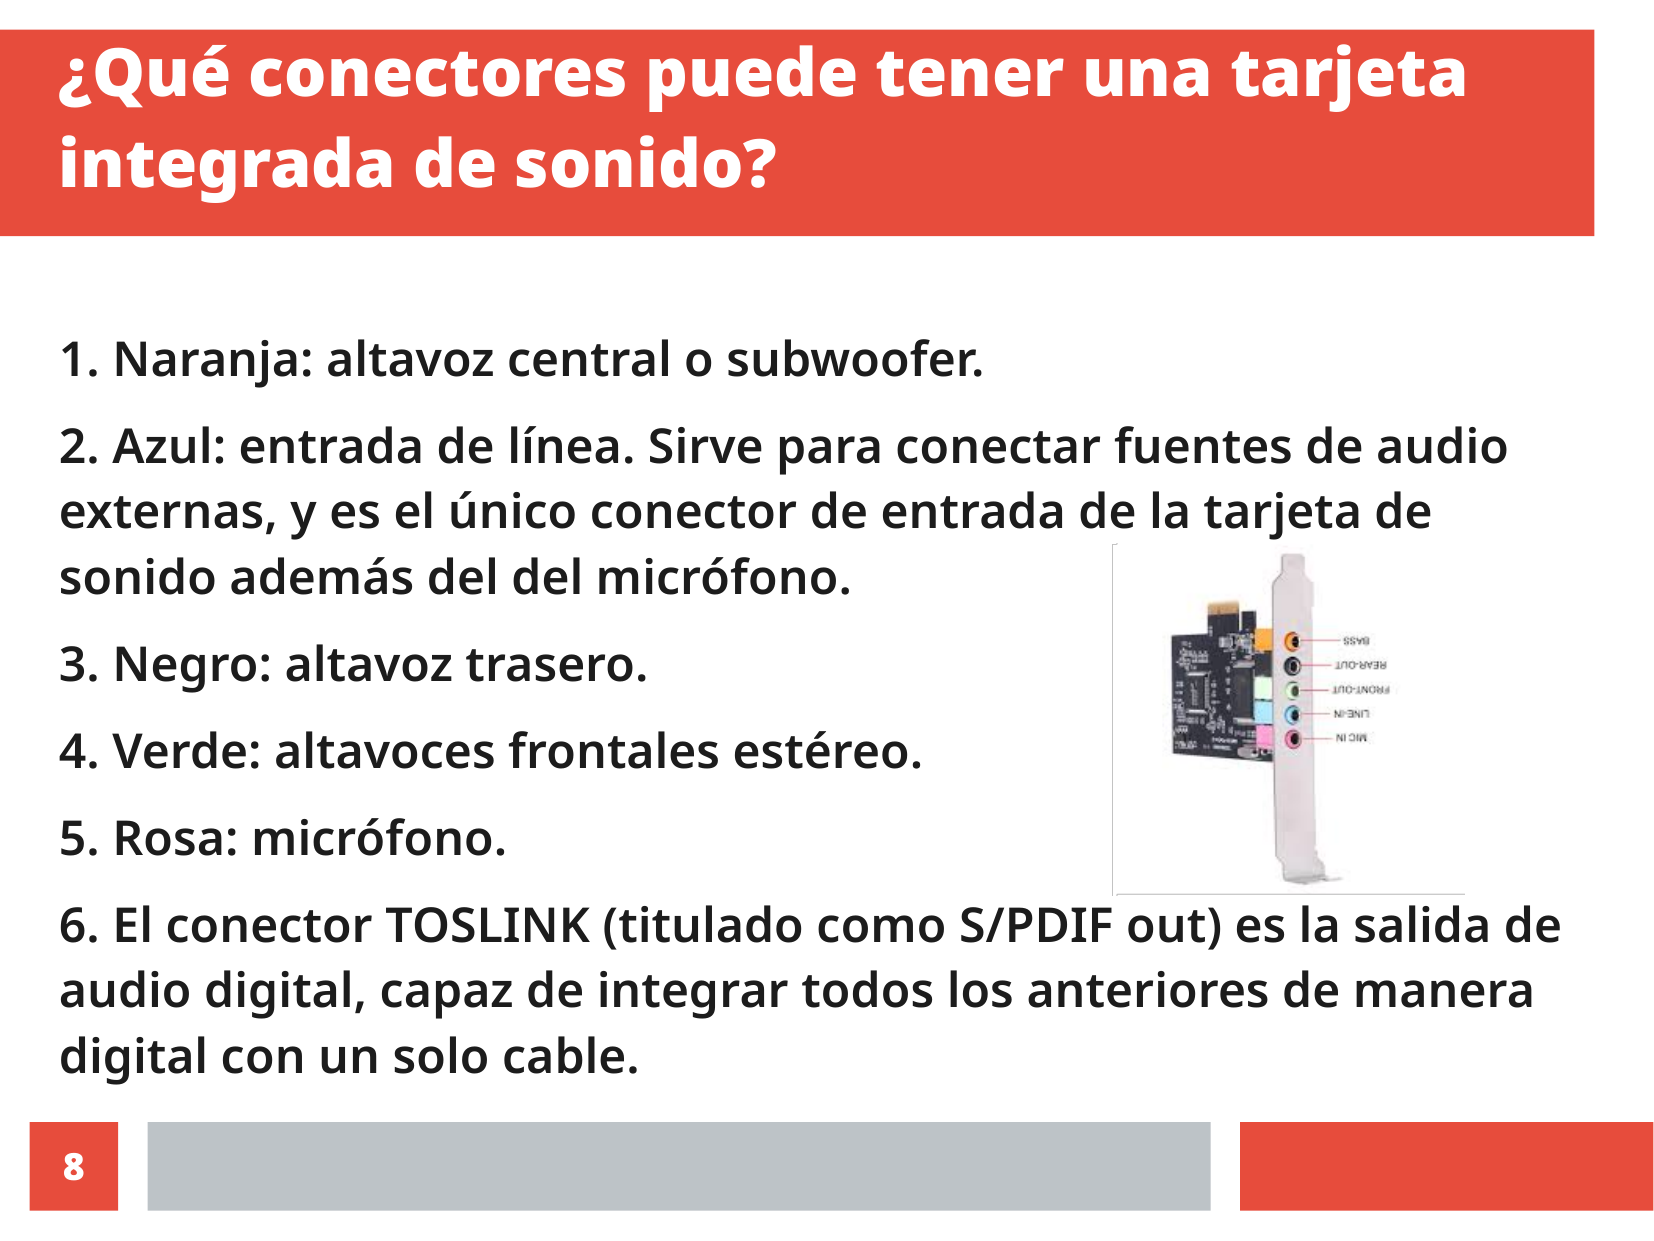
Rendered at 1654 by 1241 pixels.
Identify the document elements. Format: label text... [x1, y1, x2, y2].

title ¿Qué conectores puede tener una tarjeta integrada de sonido? [59, 59, 1595, 207]
picture [1111, 543, 1465, 896]
list 1. Naranja: altavoz central o subwoofer. 2. Azul: entrada de línea. Sirve para conectar fuentes de audio externas, y es el único conector de entrada de la tarjeta de sonido además del del micrófono. 3. Negro: altavoz trasero. 4. Verde: altavoces frontales estéreo. 5. Rosa: micrófono. 6. El conector TOSLINK (titulado como S/PDIF out) es la salida de audio digital, capaz de integrar todos los anteriores de manera digital con un solo cable. [59, 324, 1565, 1093]
